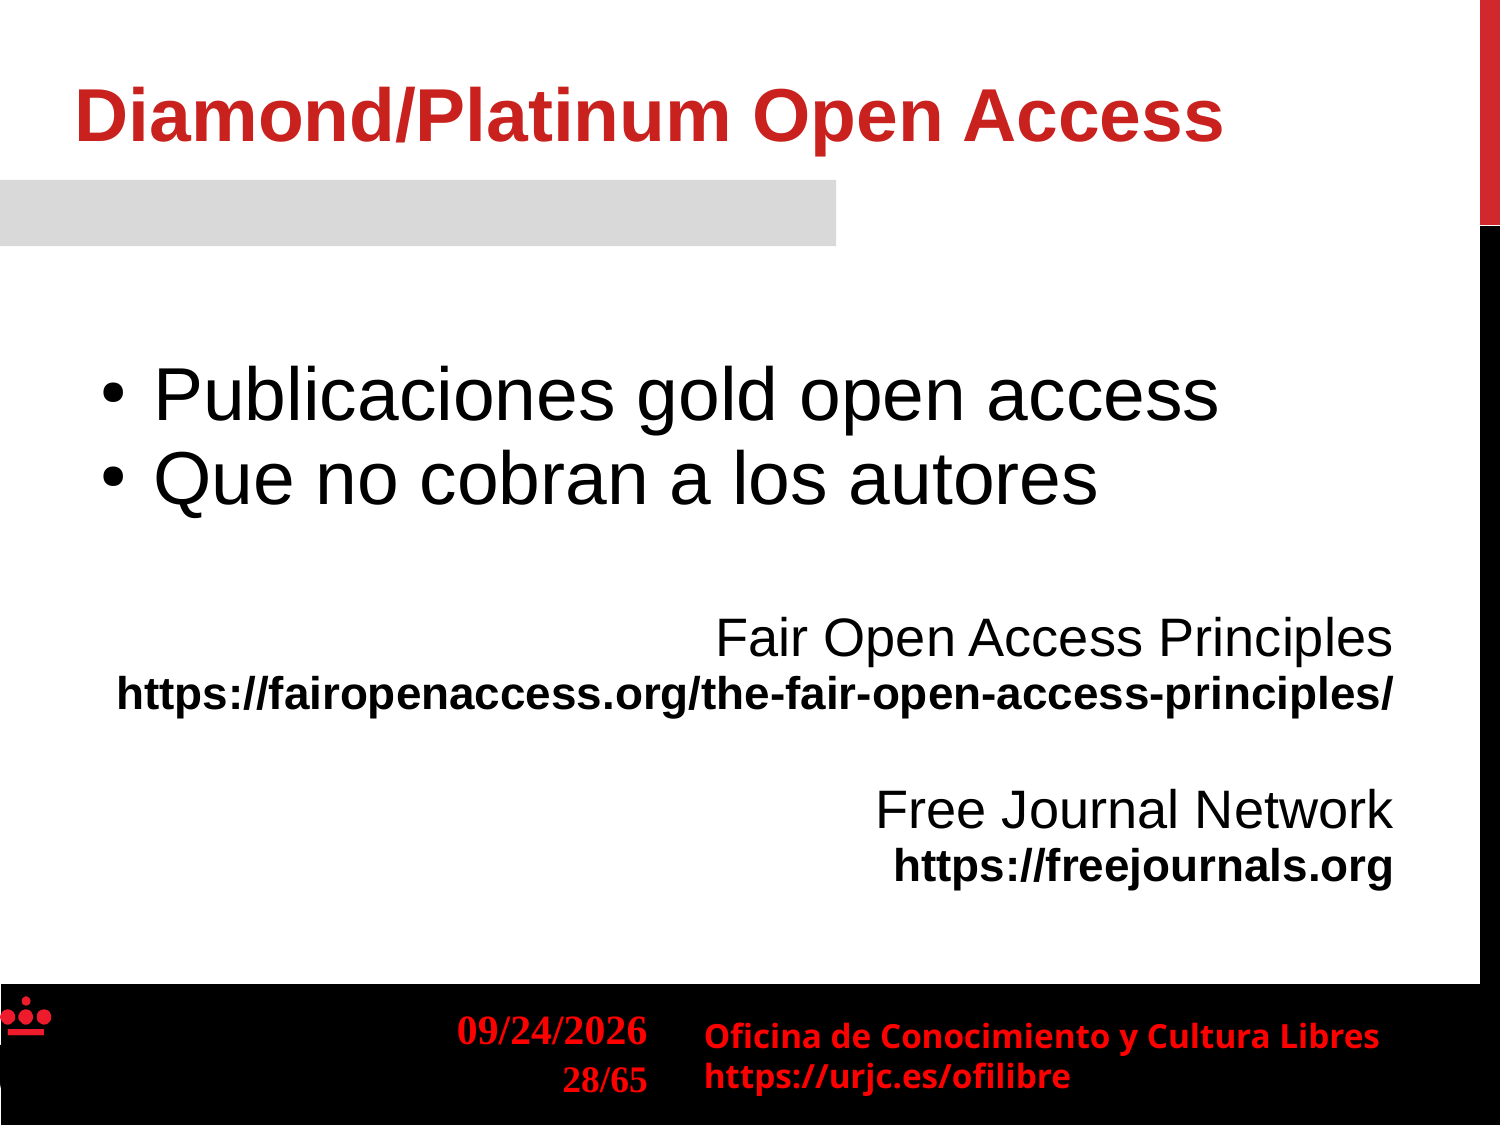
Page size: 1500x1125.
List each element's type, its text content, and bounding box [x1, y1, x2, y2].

text_box Fair Open Access Principles https://fairopenaccess.org/the-fair-open-access-principles/ Free Journal Network https://freejournals.org [75, 600, 1410, 951]
title [75, 15, 1425, 172]
text_box Diamond/Platinum Open Access [60, 66, 1351, 249]
text_box Publicaciones gold open access Que no cobran a los autores [67, 345, 1471, 528]
